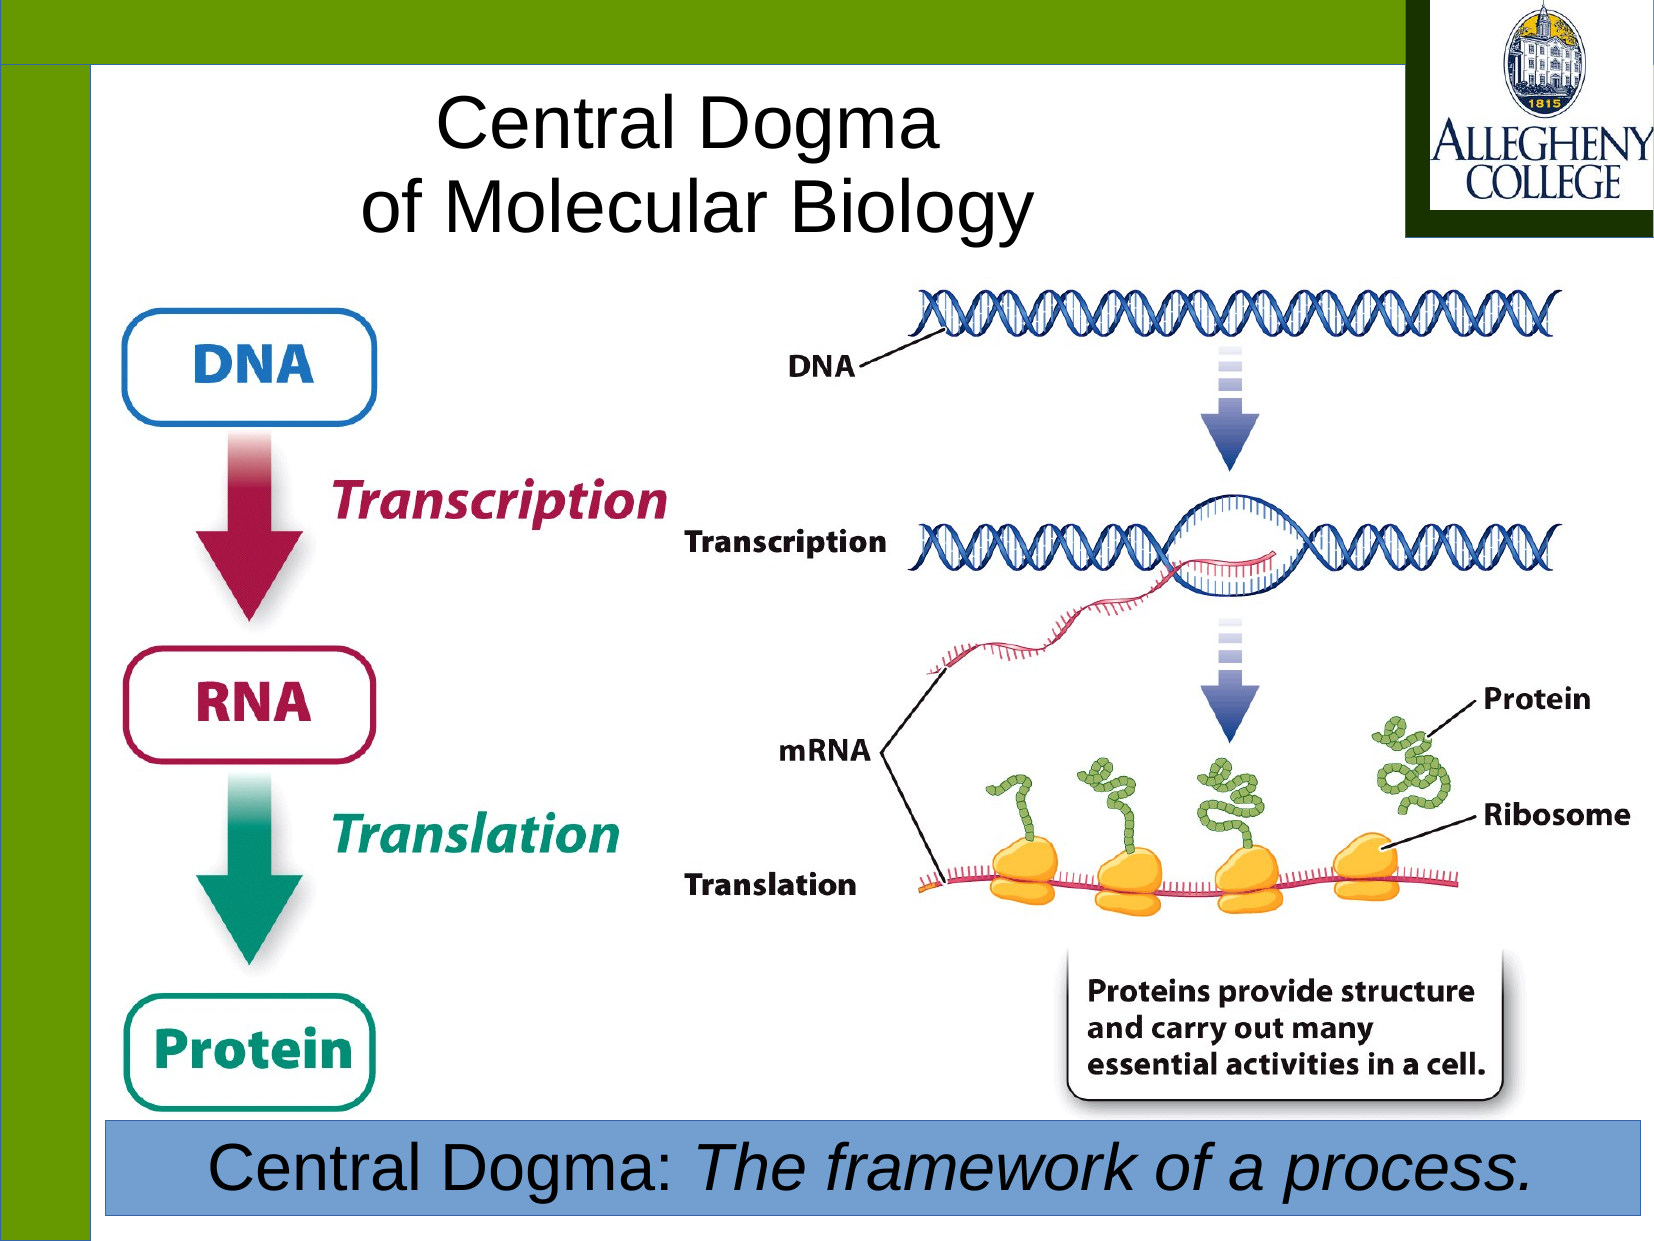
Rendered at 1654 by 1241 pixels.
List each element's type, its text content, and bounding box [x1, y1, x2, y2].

title Central Dogma of Molecular Biology [136, 73, 1261, 256]
text_box [0, 0, 1654, 1241]
picture [110, 277, 1641, 1120]
text_box Central Dogma: The framework of a process. [105, 1120, 1641, 1216]
picture [1430, 0, 1654, 210]
